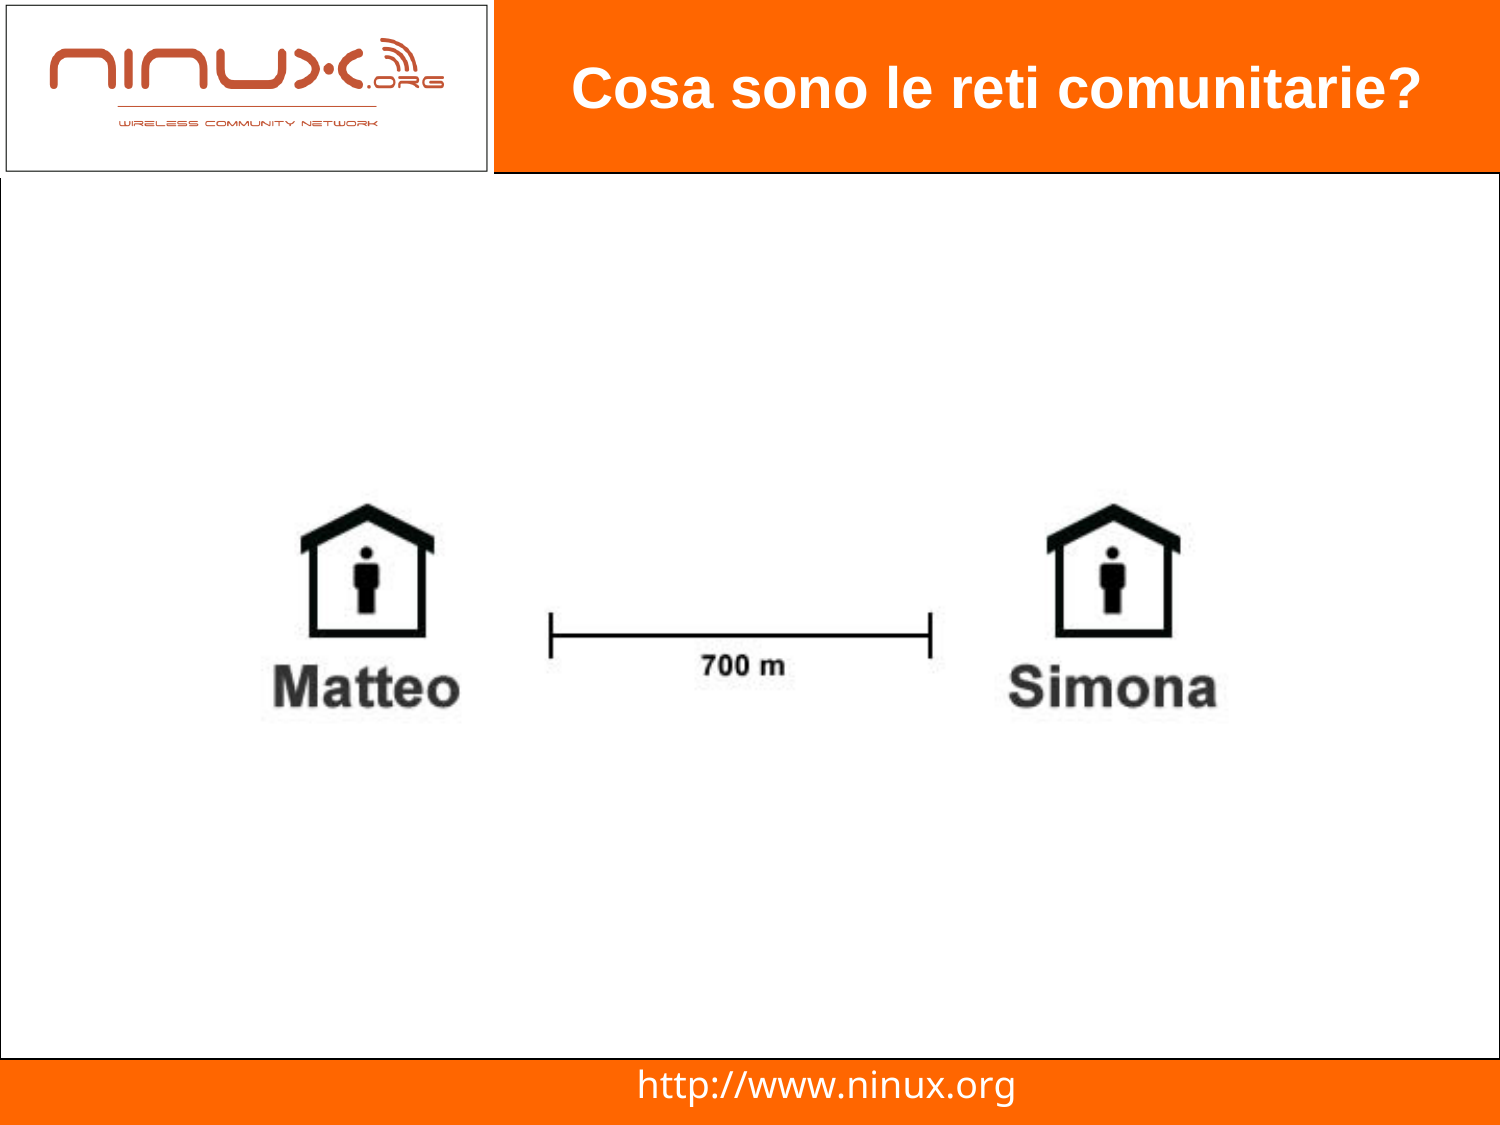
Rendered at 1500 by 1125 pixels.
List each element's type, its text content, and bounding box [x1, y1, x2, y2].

title Cosa sono le reti comunitarie? [495, 17, 1500, 160]
text_box http://www.ninux.org [621, 1053, 1159, 1125]
picture [95, 423, 1406, 797]
picture [0, 0, 494, 178]
